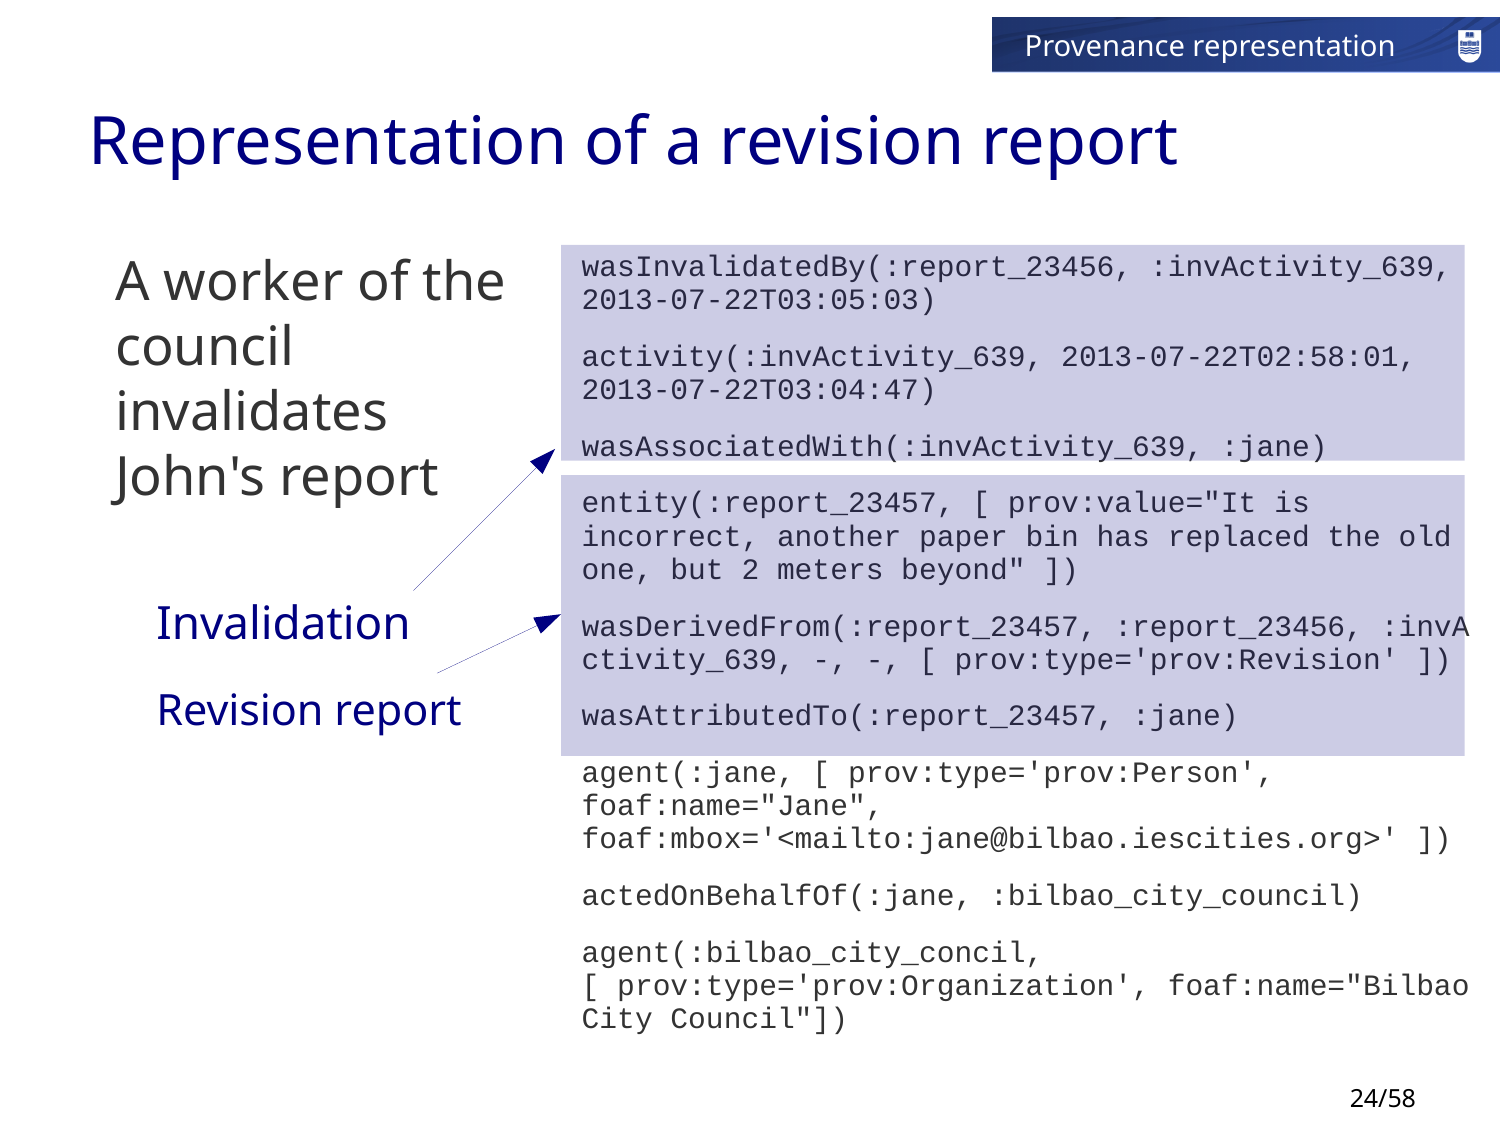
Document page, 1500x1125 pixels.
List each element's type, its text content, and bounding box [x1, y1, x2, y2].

list wasInvalidatedBy(:report_23456, :invActivity_639, 2013-07-22T03:05:03) activity(:invActivity_639, 2013-07-22T02:58:01, 2013-07-22T03:04:47) wasAssociatedWith(:invActivity_639, :jane) entity(:report_23457, [ prov:value="It is incorrect, another paper bin has replaced the old one, but 2 meters beyond" ]) wasDerivedFrom(:report_23457, :report_23456, :invActivity_639, -, -, [ prov:type='prov:Revision' ]) wasAttributedTo(:report_23457, :jane) agent(:jane, [ prov:type='prov:Person', foaf:name="Jane", foaf:mbox='<mailto:jane@bilbao.iescities.org>' ]) actedOnBehalfOf(:jane, :bilbao_city_council) agent(:bilbao_city_concil, [ prov:type='prov:Organization', foaf:name="Bilbao City Council"]) [566, 244, 1500, 1052]
text_box Invalidation [156, 590, 467, 669]
text_box [561, 475, 1465, 756]
list A worker of the council invalidates John's report [100, 238, 567, 1016]
picture [992, 17, 1500, 73]
text_box Revision report [156, 679, 467, 745]
text_box [561, 244, 1465, 461]
text_box Provenance representation [1009, 17, 1483, 67]
title Representation of a revision report [2, 99, 1365, 177]
